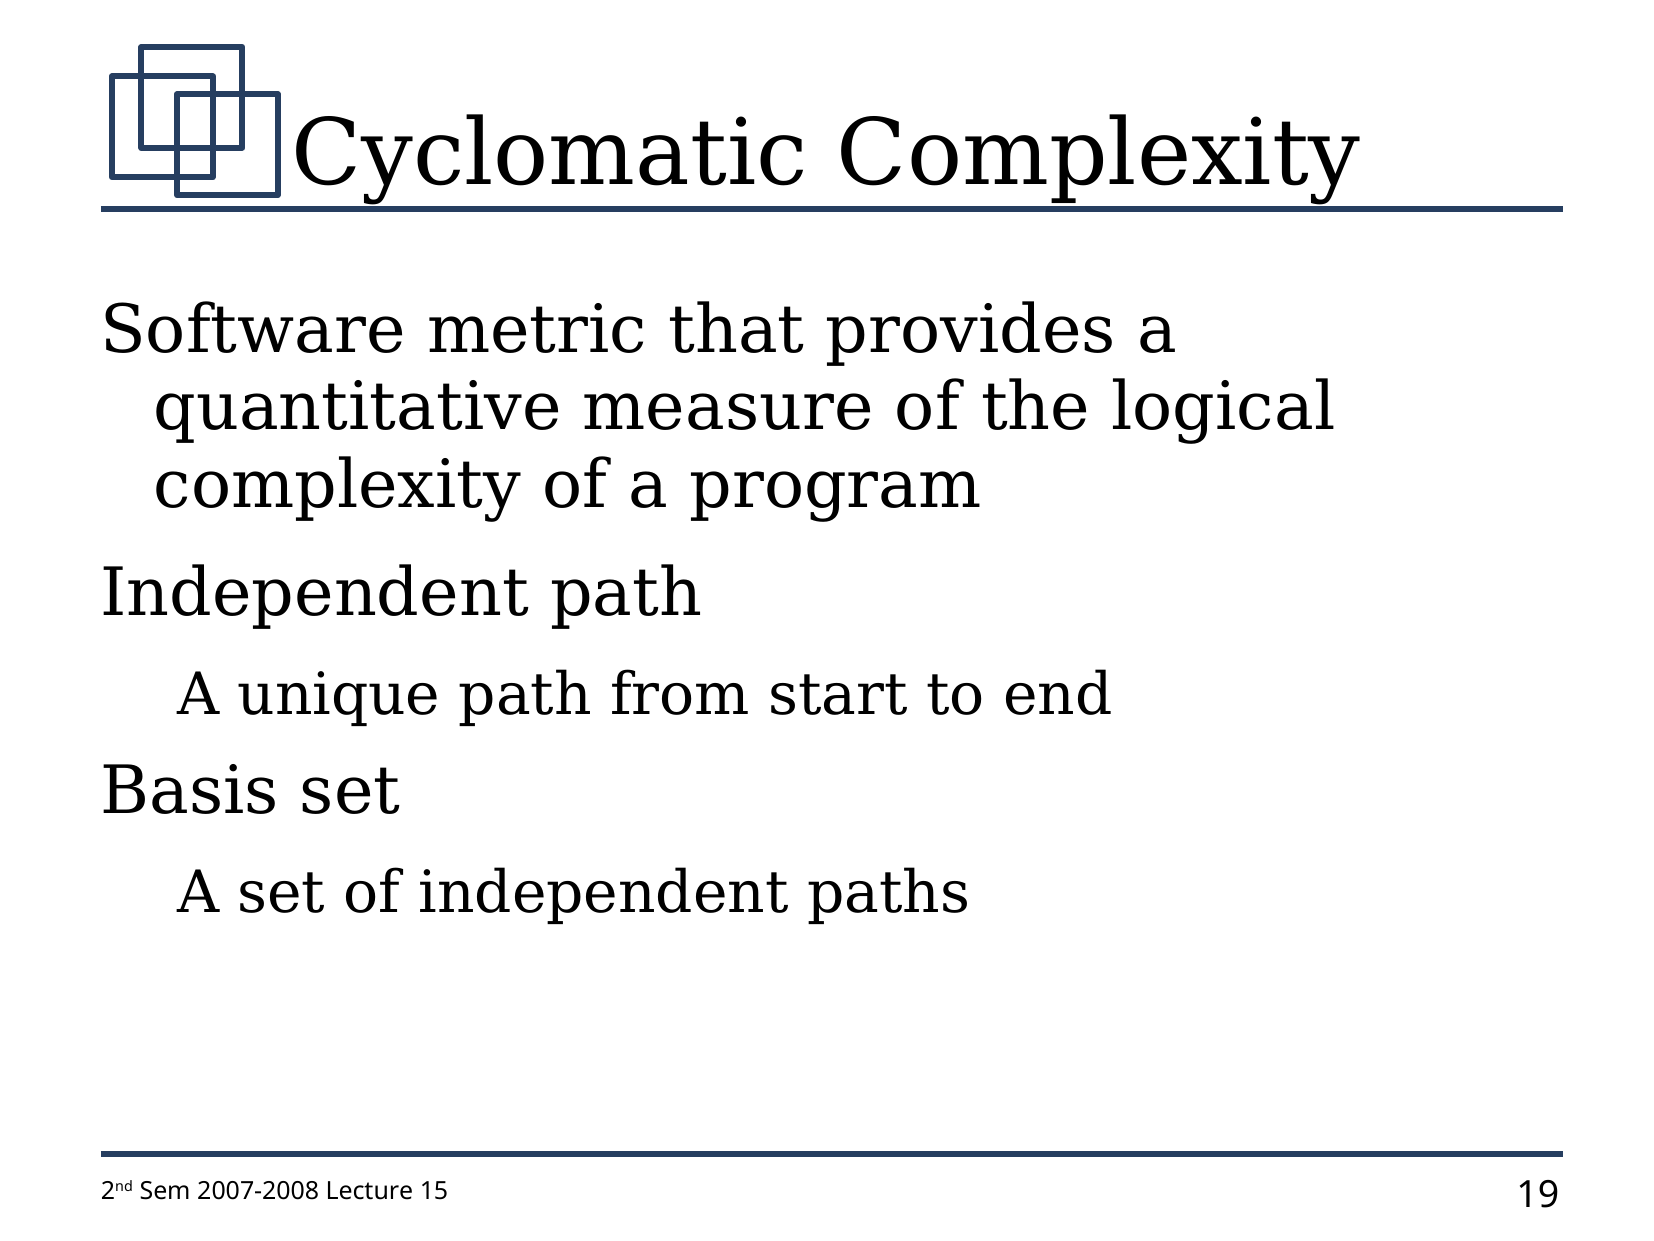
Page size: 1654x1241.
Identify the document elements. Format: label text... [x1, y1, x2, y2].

title Cyclomatic Complexity [82, 49, 1571, 257]
list Software metric that provides a quantitative measure of the logical complexity of a program Independent path A unique path from start to end Basis set A set of independent paths [82, 290, 1571, 1109]
